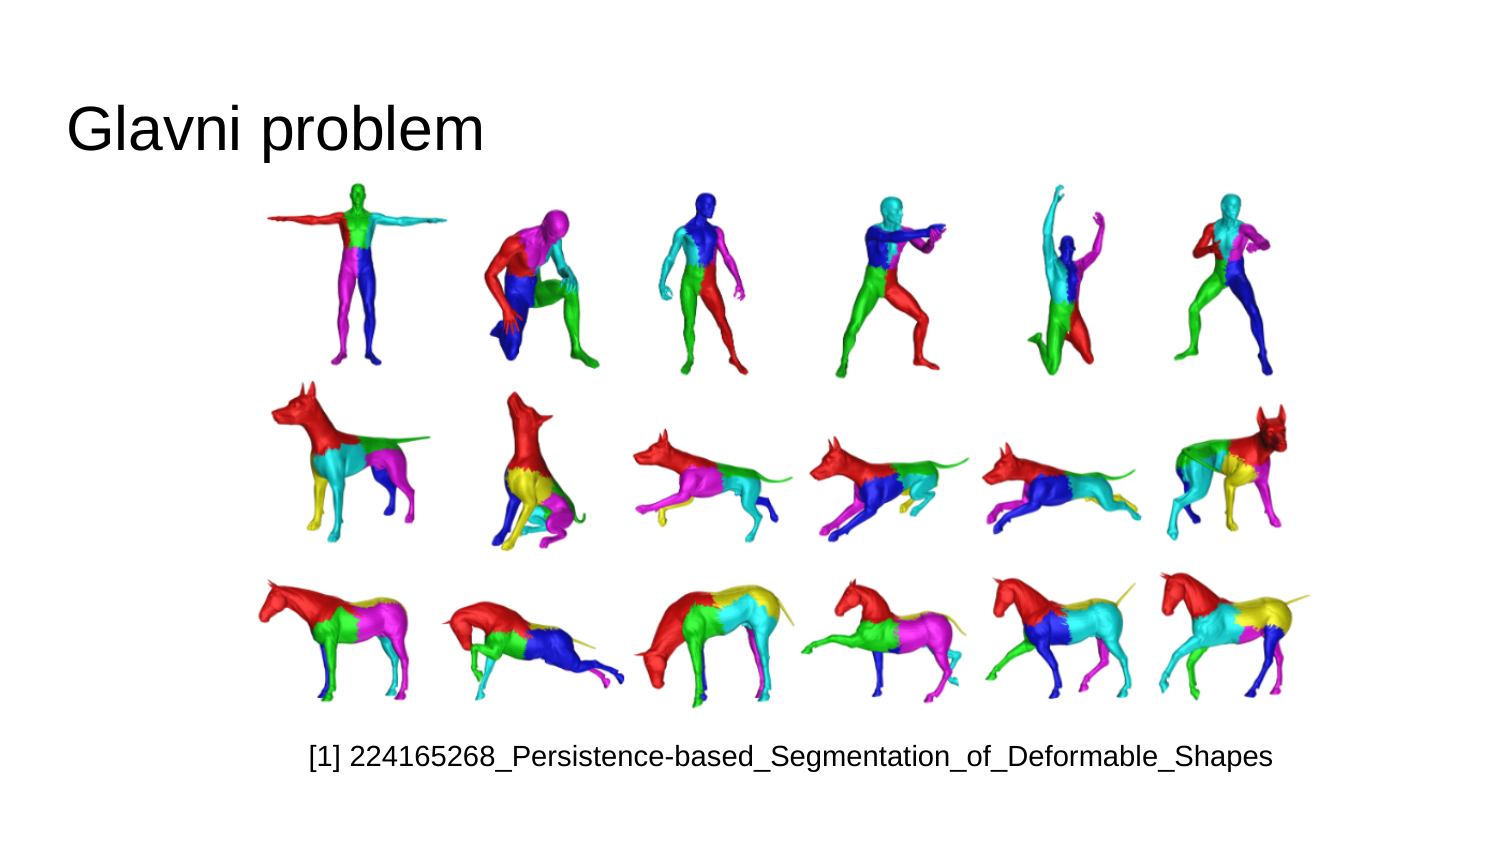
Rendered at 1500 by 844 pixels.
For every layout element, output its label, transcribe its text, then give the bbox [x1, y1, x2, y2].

title Glavni problem [51, 72, 1449, 167]
text_box [1] 224165268_Persistence-based_Segmentation_of_Deformable_Shapes [293, 722, 1291, 776]
picture [235, 173, 1333, 713]
